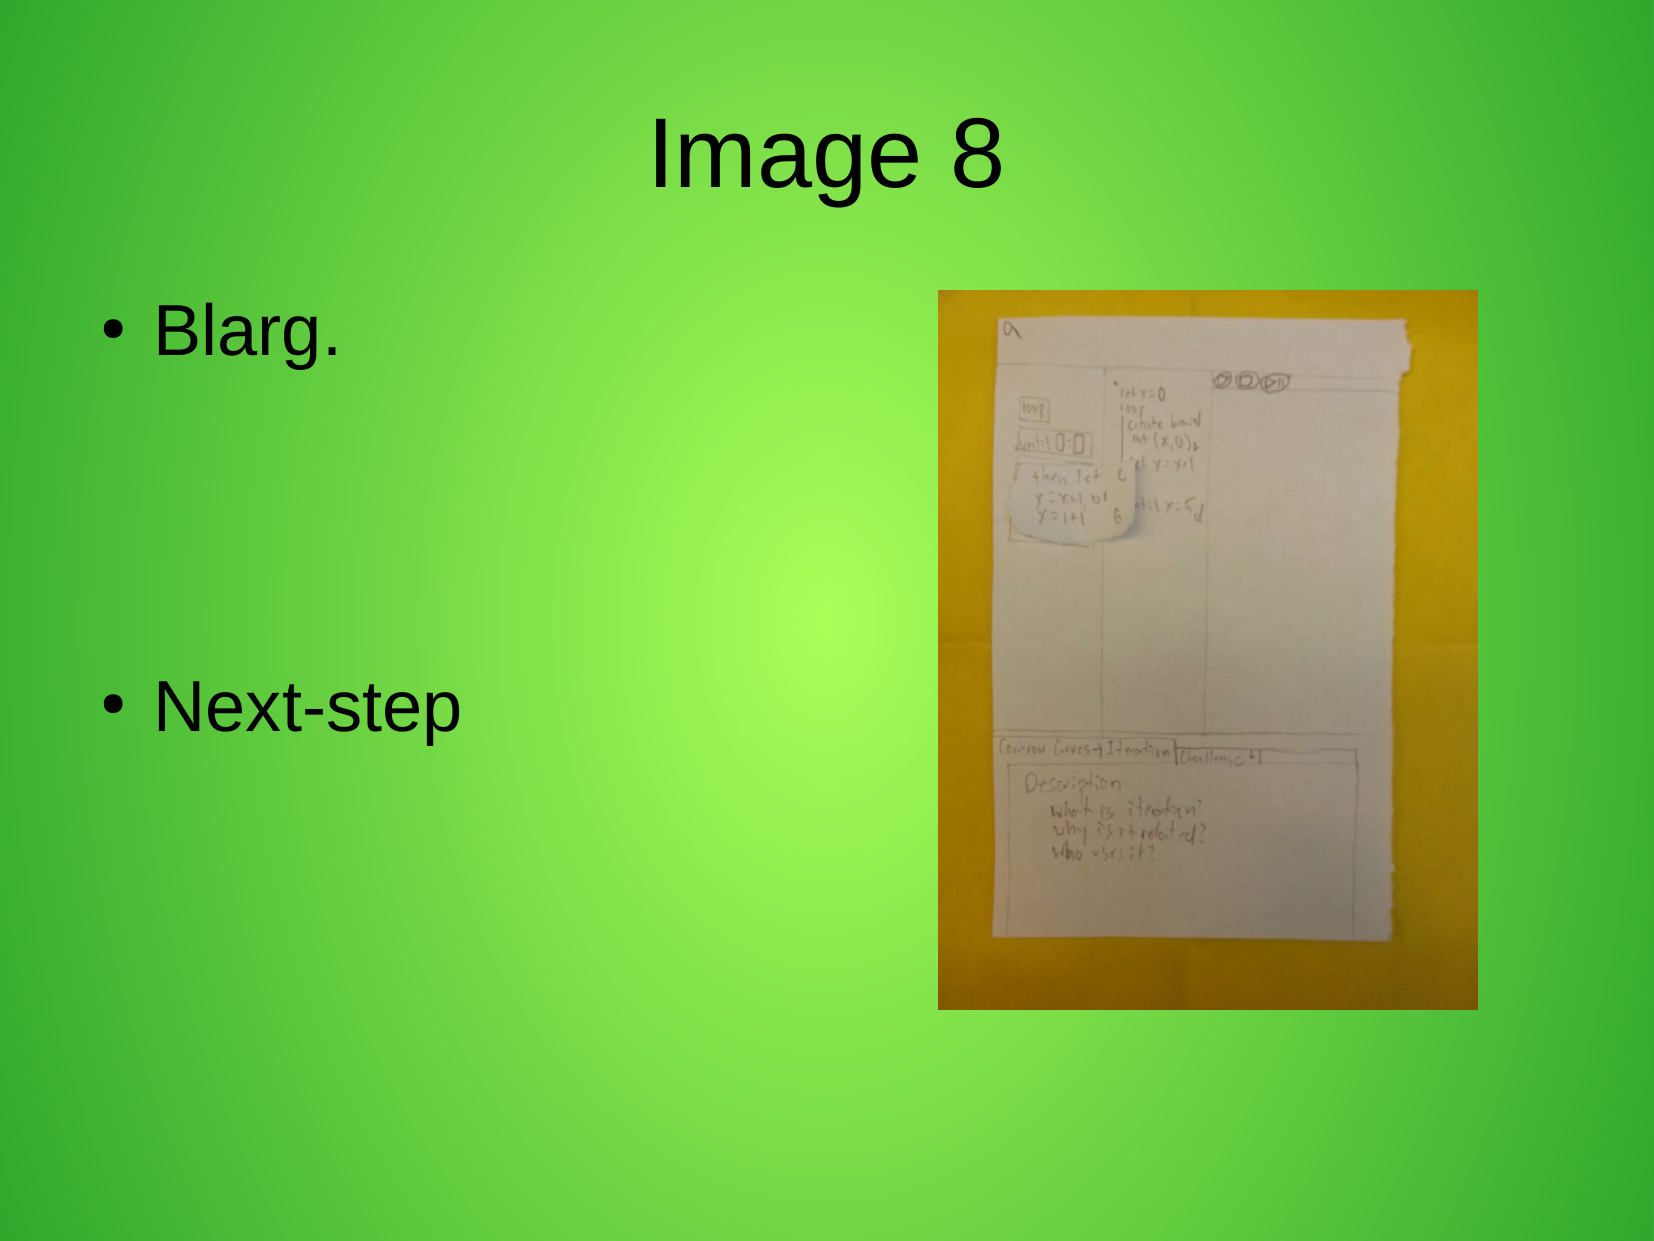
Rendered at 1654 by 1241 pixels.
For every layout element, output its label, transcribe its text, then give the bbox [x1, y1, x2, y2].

picture [938, 290, 1478, 1010]
list Blarg. [82, 290, 809, 634]
title Image 8 [82, 49, 1571, 257]
list Next-step [82, 665, 809, 1009]
